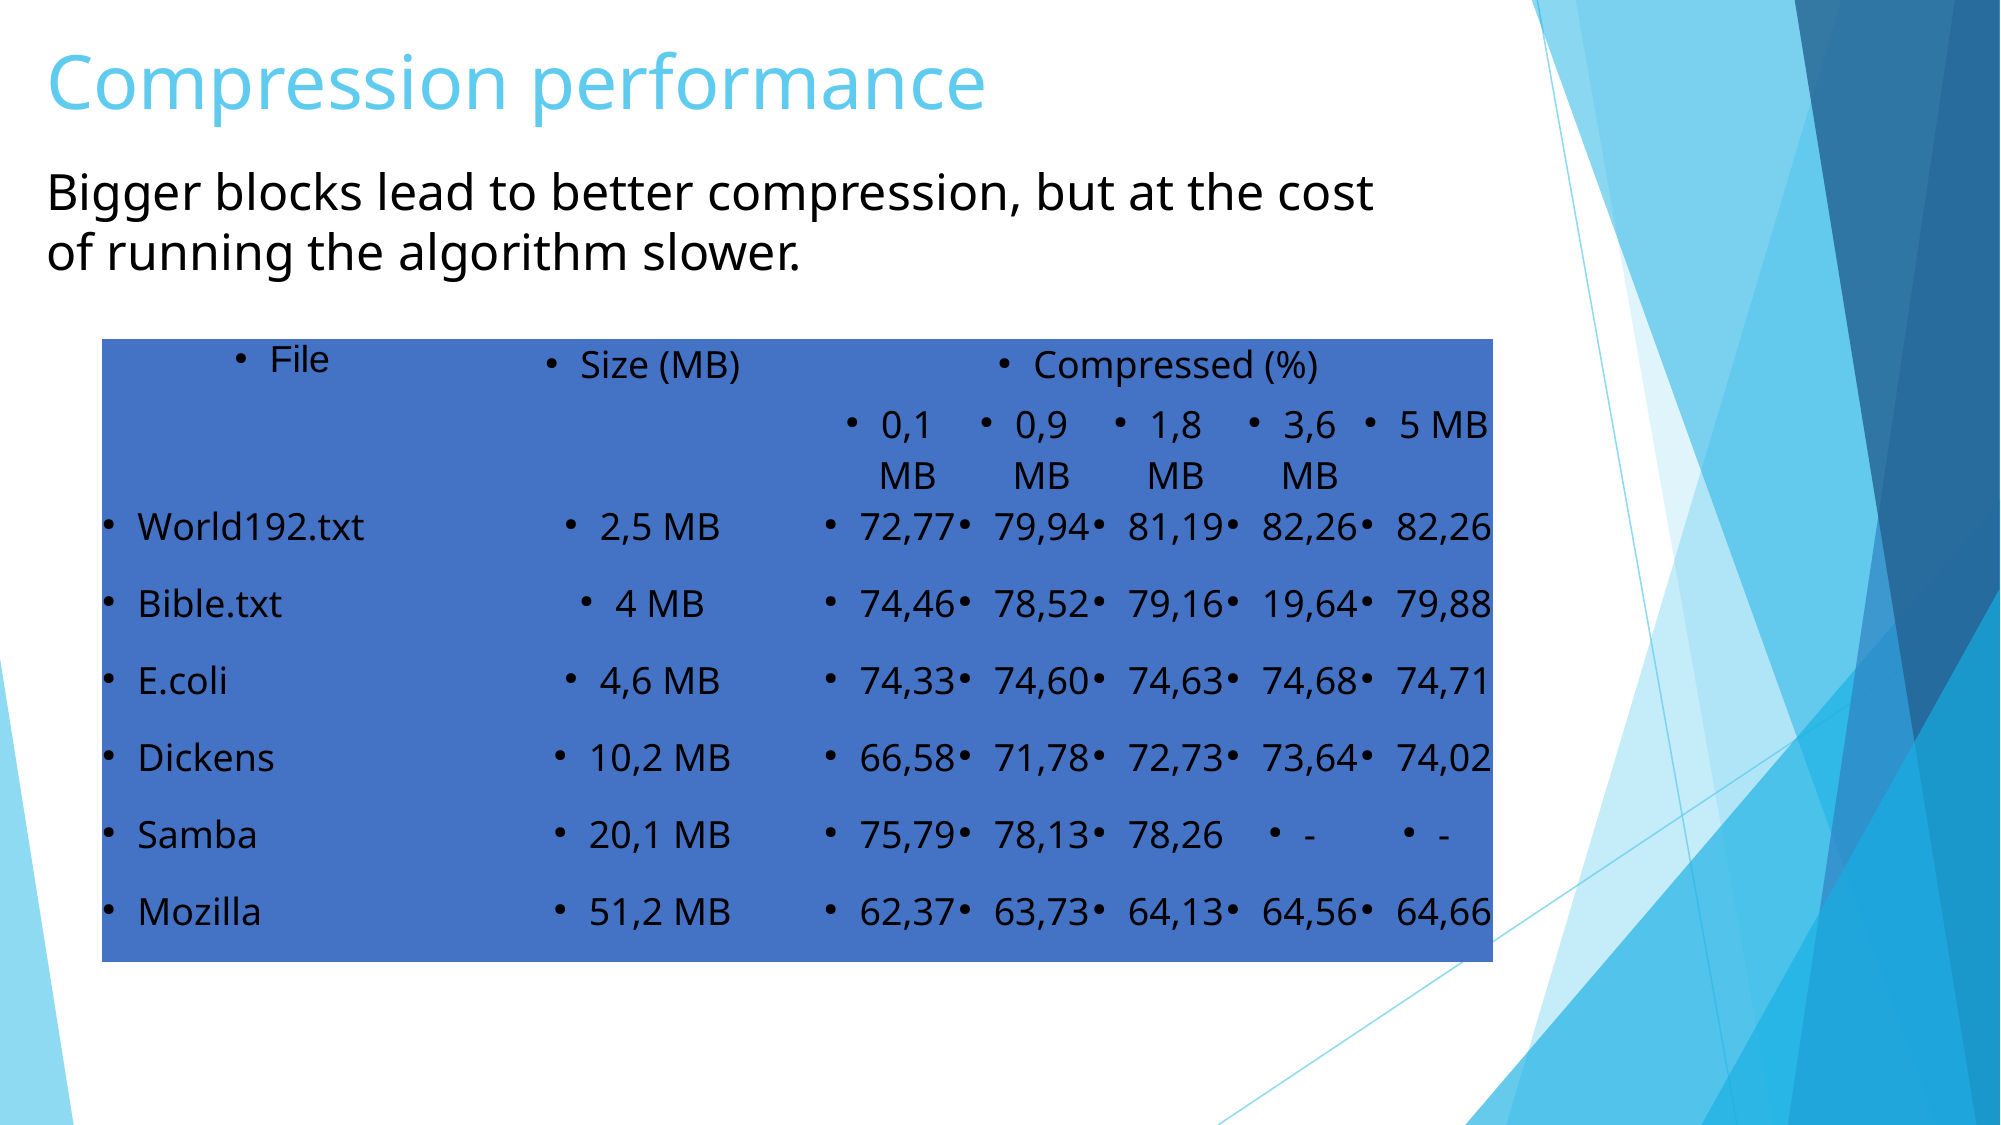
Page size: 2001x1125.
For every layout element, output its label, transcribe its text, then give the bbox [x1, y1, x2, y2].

table_cell 10,2 MB [462, 731, 823, 808]
table_cell 74,46 [823, 577, 957, 654]
table_cell 62,37 [823, 885, 957, 962]
table_cell Dickens [102, 731, 462, 808]
table_cell 3,6 MB [1225, 398, 1359, 500]
table_cell 74,60 [957, 654, 1091, 731]
table_cell 82,26 [1359, 500, 1493, 577]
table_cell 1,8 MB [1091, 398, 1225, 500]
table_header Compressed (%) [823, 339, 1493, 398]
table_cell 4 MB [462, 577, 823, 654]
table_cell 0,9 MB [957, 398, 1091, 500]
list Bigger blocks lead to better compression, but at the cost of running the algorithm slower. [31, 152, 1442, 321]
table_cell 78,52 [957, 577, 1091, 654]
table_cell Bible.txt [102, 577, 462, 654]
table_cell 5 MB [1359, 398, 1493, 500]
table_cell 78,13 [957, 808, 1091, 885]
table_cell 74,02 [1359, 731, 1493, 808]
table_cell 74,33 [823, 654, 957, 731]
table_cell 74,68 [1225, 654, 1359, 731]
table_header File [102, 339, 462, 500]
table_cell 4,6 MB [462, 654, 823, 731]
table_cell 81,19 [1091, 500, 1225, 577]
table_cell Samba [102, 808, 462, 885]
table_cell 72,77 [823, 500, 957, 577]
table_cell E.coli [102, 654, 462, 731]
table_cell 0,1 MB [823, 398, 957, 500]
table_cell 64,56 [1225, 885, 1359, 962]
table_cell 2,5 MB [462, 500, 823, 577]
table_cell 66,58 [823, 731, 957, 808]
table_cell World192.txt [102, 500, 462, 577]
table_cell 19,64 [1225, 577, 1359, 654]
table_cell 64,66 [1359, 885, 1493, 962]
table_cell 72,73 [1091, 731, 1225, 808]
table_header Size (MB) [462, 339, 823, 500]
table_cell 20,1 MB [462, 808, 823, 885]
table_cell 75,79 [823, 808, 957, 885]
table_cell - [1359, 808, 1493, 885]
table_cell 51,2 MB [462, 885, 823, 962]
title Compression performance [31, 27, 1442, 134]
table_cell Mozilla [102, 885, 462, 962]
table_cell 71,78 [957, 731, 1091, 808]
table_cell 74,63 [1091, 654, 1225, 731]
table_cell 82,26 [1225, 500, 1359, 577]
table_cell 79,94 [957, 500, 1091, 577]
table_cell 63,73 [957, 885, 1091, 962]
table_cell 74,71 [1359, 654, 1493, 731]
table_cell 79,88 [1359, 577, 1493, 654]
table_cell 78,26 [1091, 808, 1225, 885]
table_cell 64,13 [1091, 885, 1225, 962]
table_cell - [1225, 808, 1359, 885]
table_cell 79,16 [1091, 577, 1225, 654]
table_cell 73,64 [1225, 731, 1359, 808]
